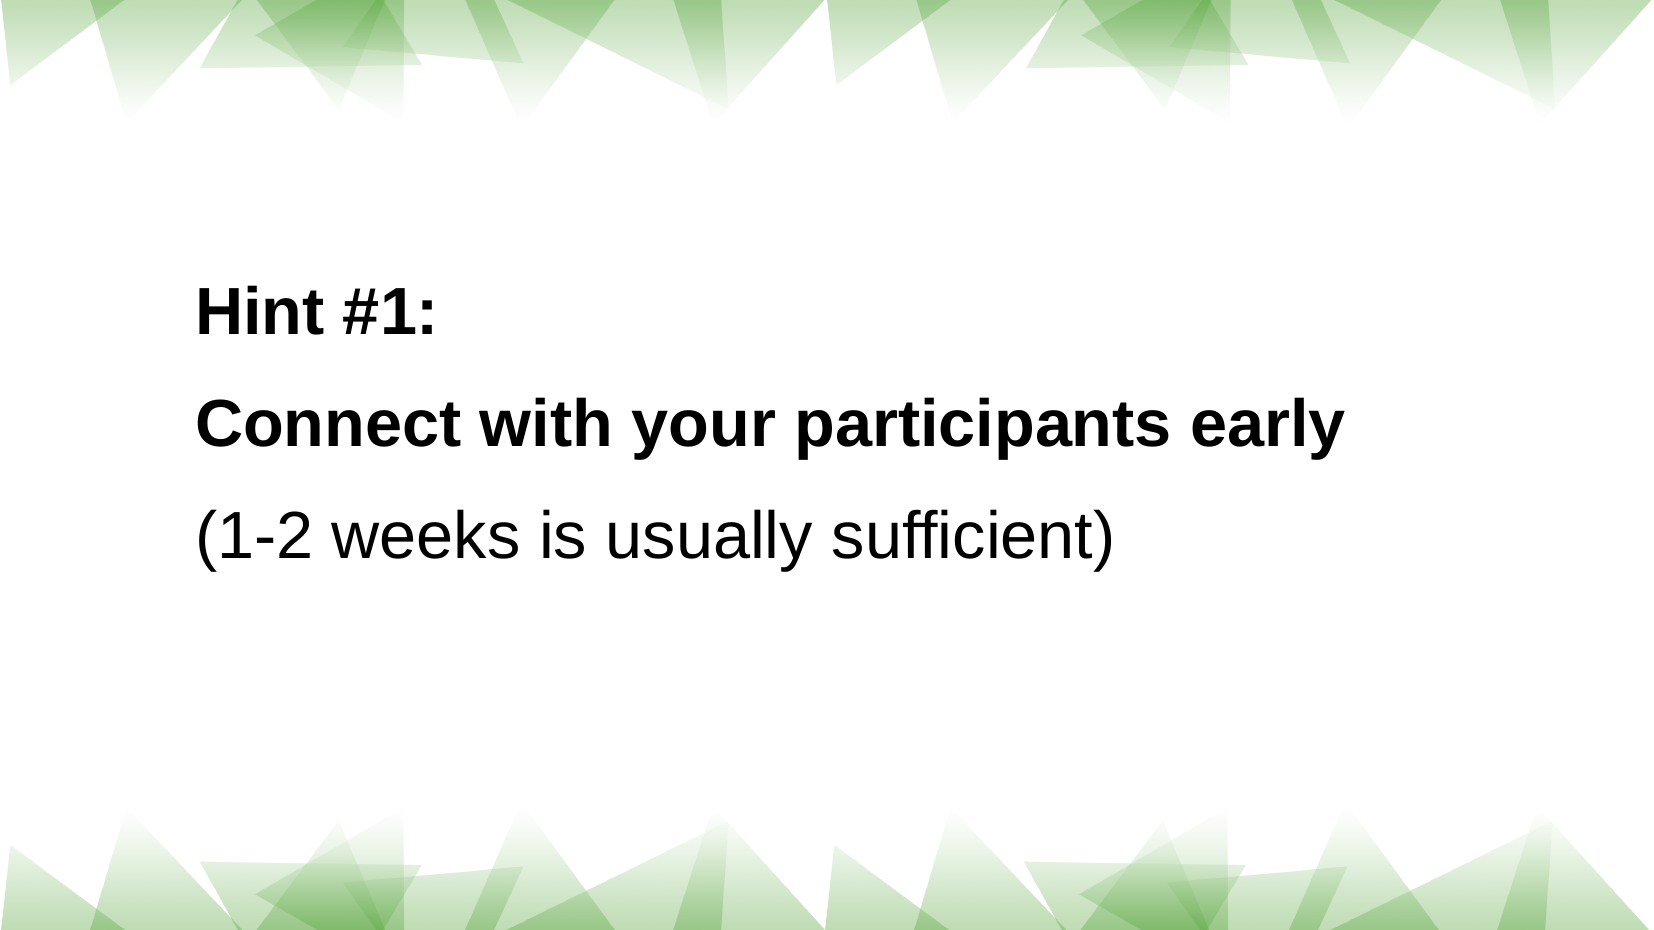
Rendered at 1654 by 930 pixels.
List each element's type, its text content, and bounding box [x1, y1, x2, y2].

picture [0, 802, 1651, 930]
title Hint #1: Connect with your participants early (1-2 weeks is usually sufficient) [195, 165, 1501, 646]
picture [0, 0, 1653, 128]
